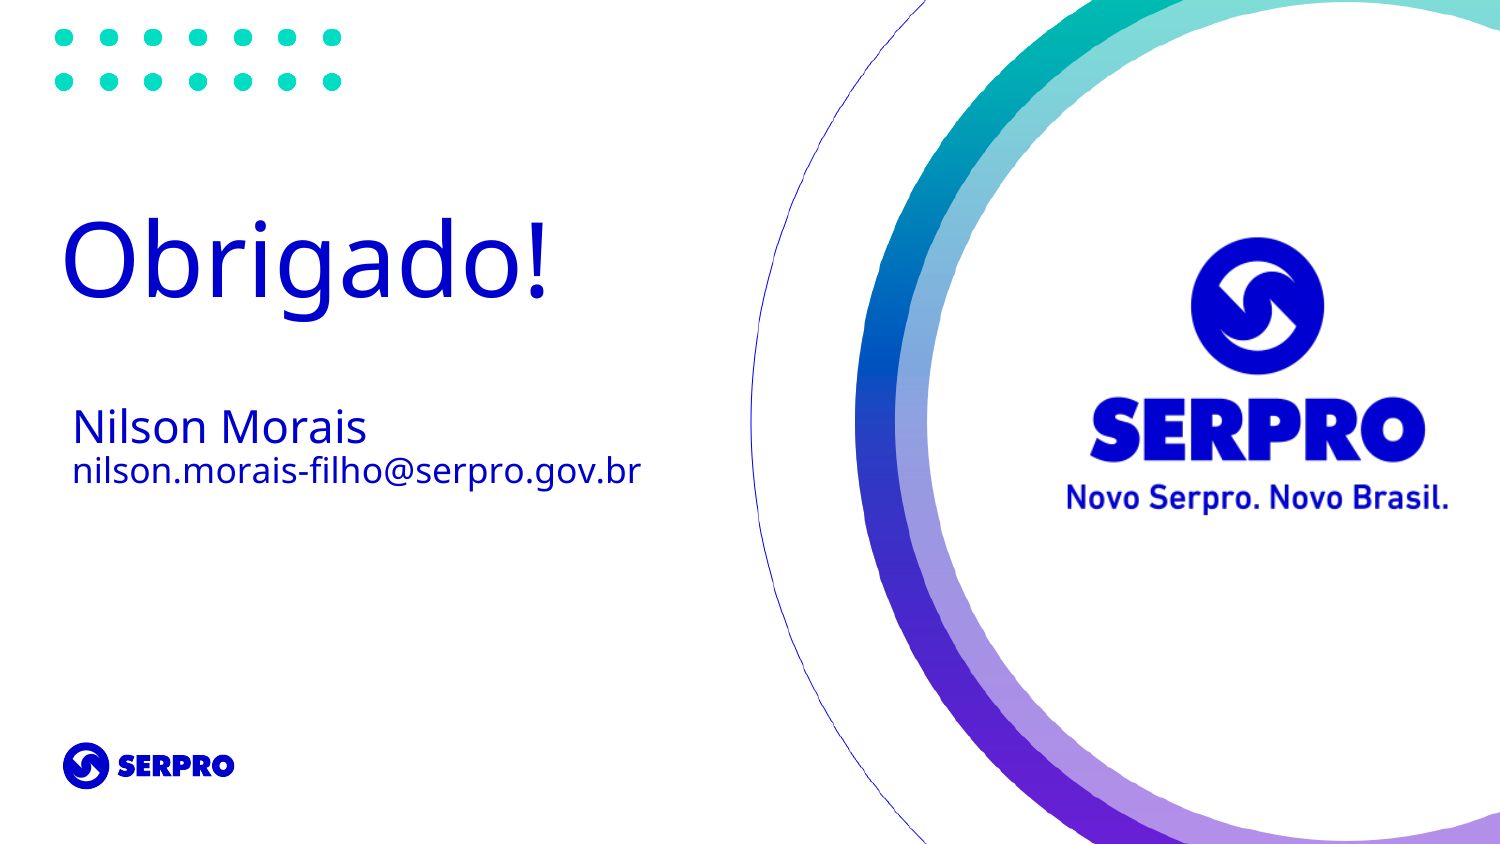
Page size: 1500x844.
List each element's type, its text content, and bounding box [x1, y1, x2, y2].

text_box nilson.morais-filho@serpro.gov.br [71, 448, 835, 496]
picture [0, 0, 1500, 844]
text_box Obrigado! [59, 193, 1165, 310]
text_box Nilson Morais [71, 398, 835, 446]
